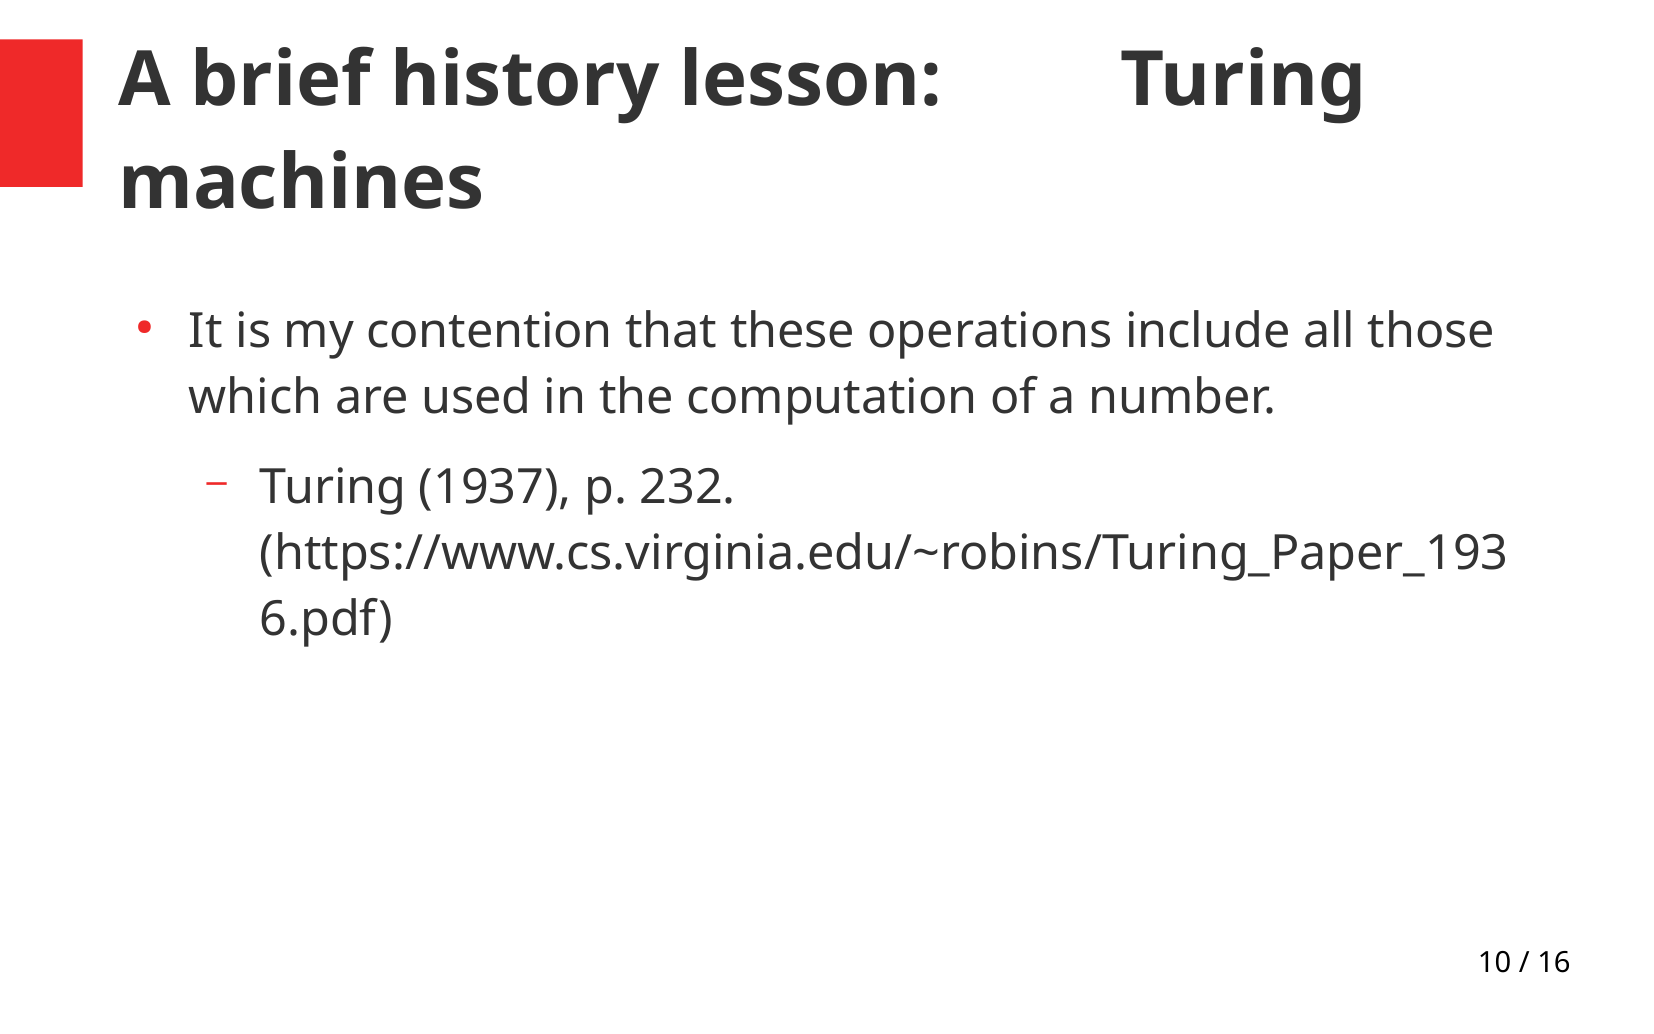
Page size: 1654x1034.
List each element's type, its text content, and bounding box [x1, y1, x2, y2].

title A brief history lesson: Turing machines [118, 38, 1571, 217]
list It is my contention that these operations include all those which are used in the computation of a number. Turing (1937), p. 232. (https://www.cs.virginia.edu/~robins/Turing_Paper_1936.pdf) [118, 295, 1536, 895]
